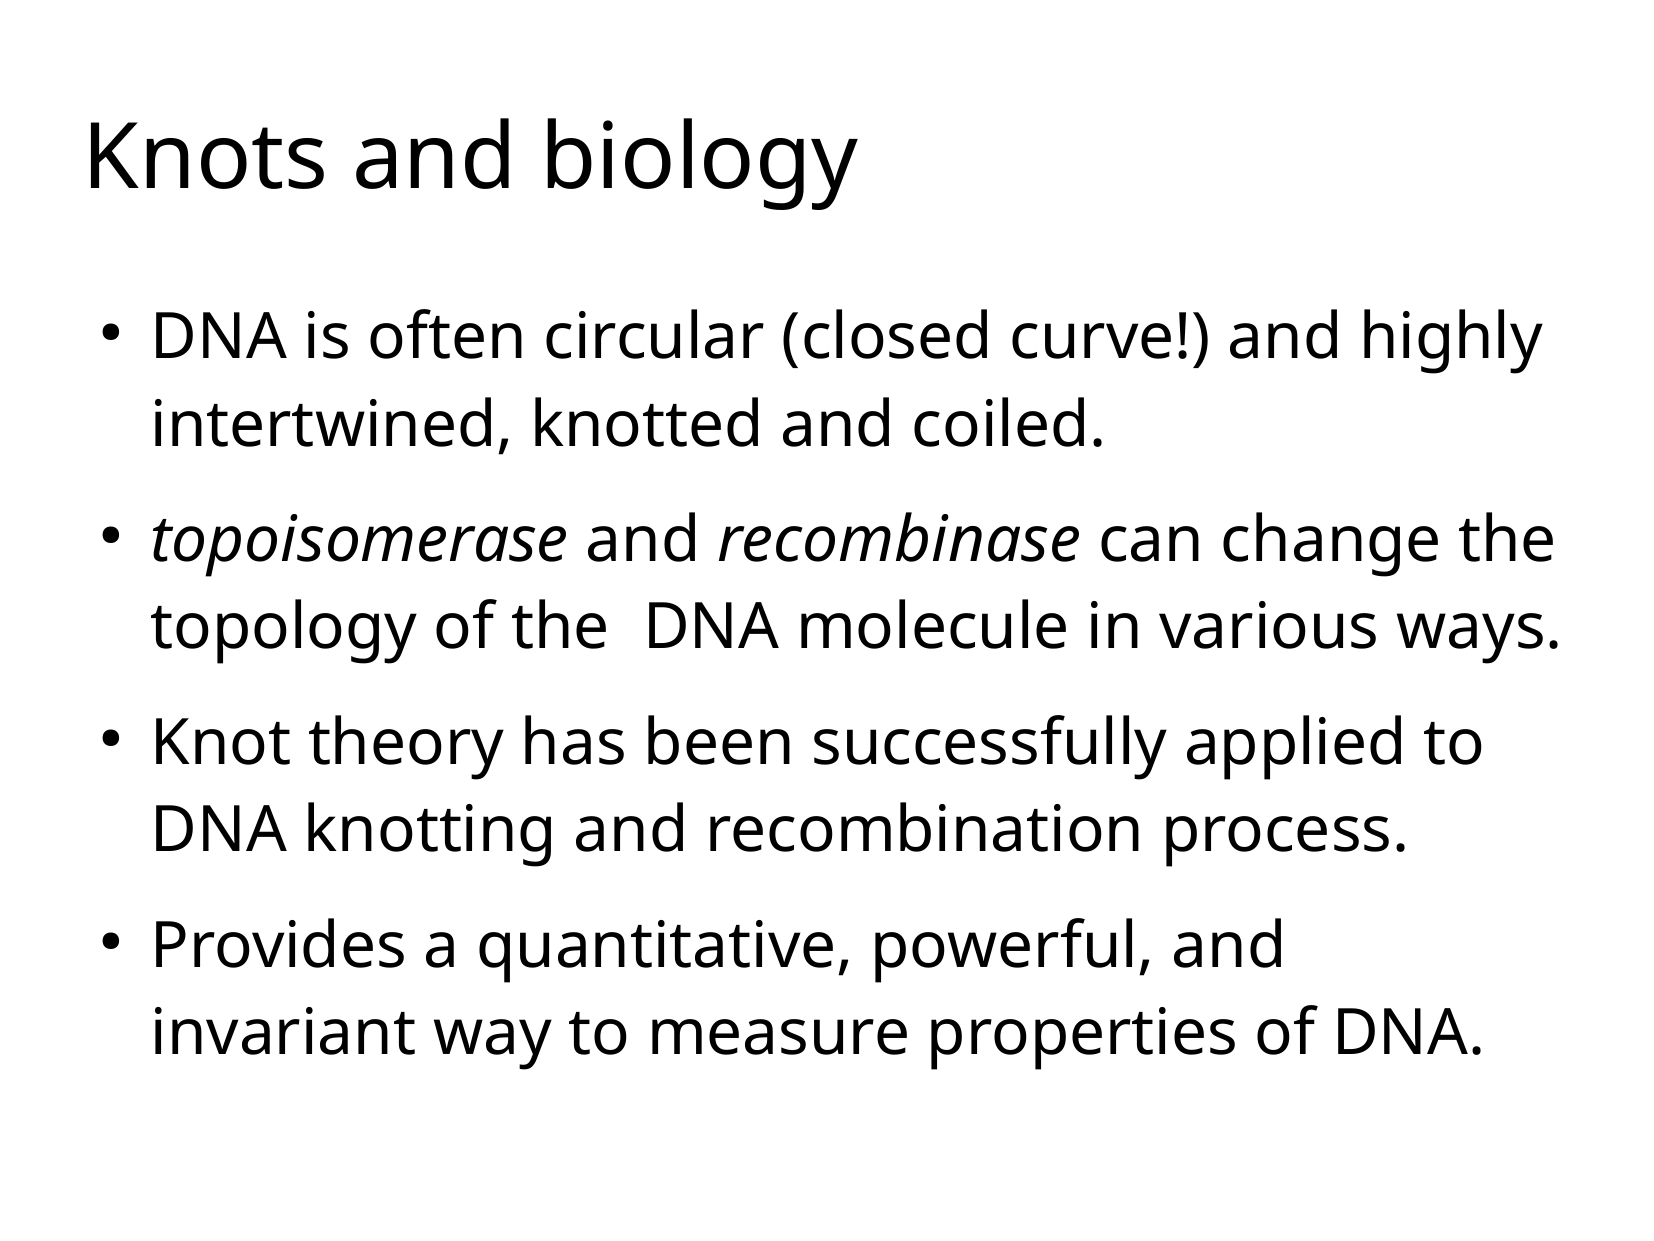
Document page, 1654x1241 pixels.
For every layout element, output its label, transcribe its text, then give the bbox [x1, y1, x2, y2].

title Knots and biology [82, 49, 1571, 257]
list DNA is often circular (closed curve!) and highly intertwined, knotted and coiled. topoisomerase and recombinase can change the topology of the DNA molecule in various ways. Knot theory has been successfully applied to DNA knotting and recombination process. Provides a quantitative, powerful, and invariant way to measure properties of DNA. [82, 290, 1571, 1081]
